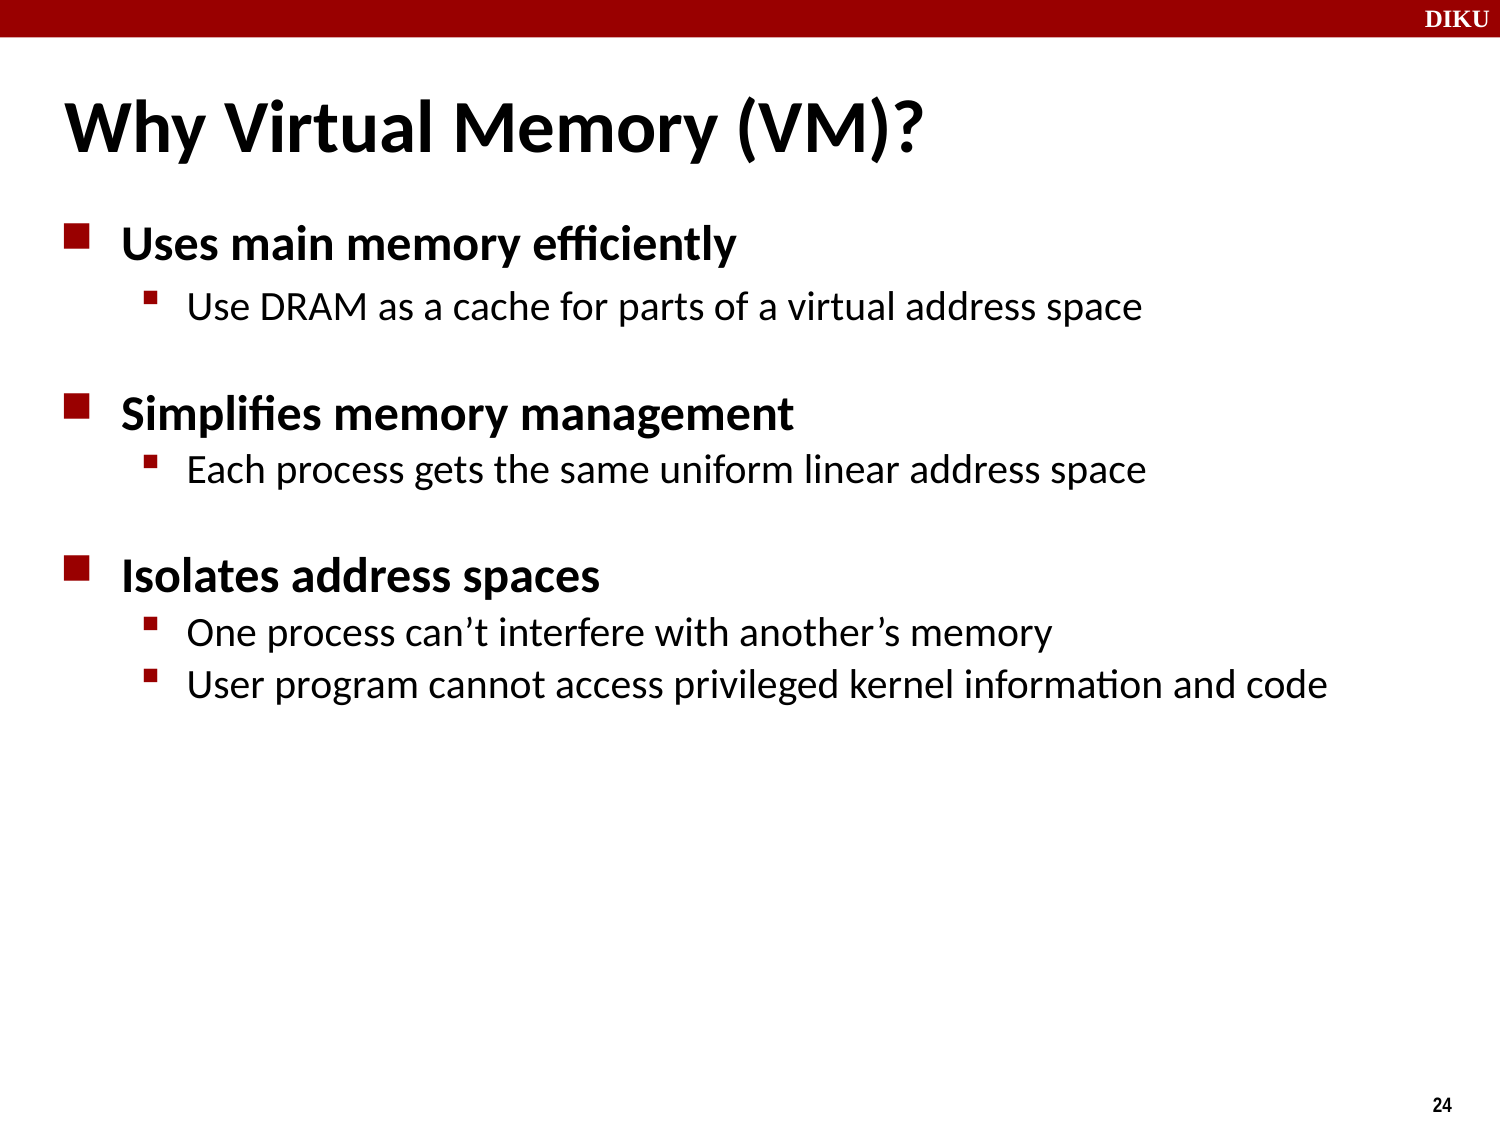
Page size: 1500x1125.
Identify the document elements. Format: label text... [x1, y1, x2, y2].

text_box Uses main memory efficiently Use DRAM as a cache for parts of a virtual address space Simplifies memory management Each process gets the same uniform linear address space Isolates address spaces One process can’t interfere with another’s memory User program cannot access privileged kernel information and code [50, 213, 1475, 1113]
text_box Why Virtual Memory (VM)? [49, 75, 1363, 169]
